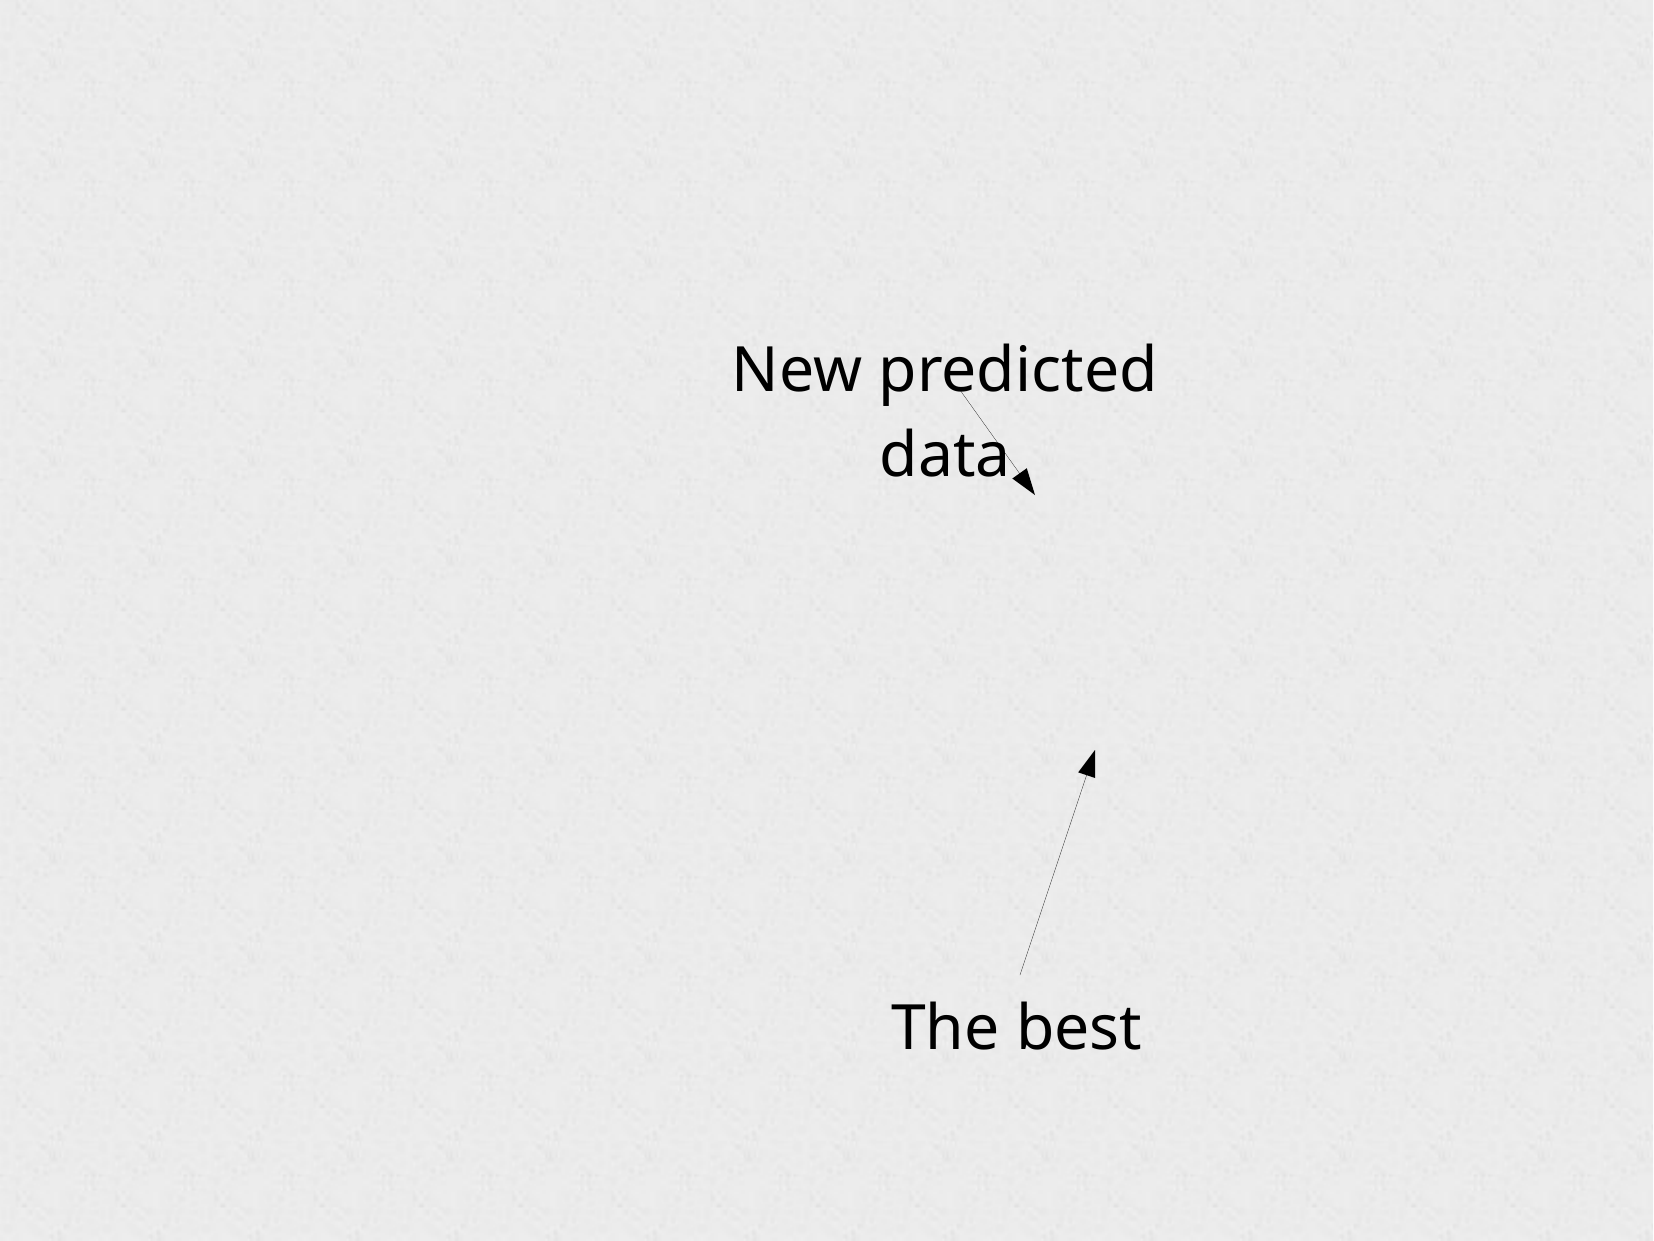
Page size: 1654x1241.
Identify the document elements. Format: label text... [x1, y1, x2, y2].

picture [0, 0, 1654, 1241]
text_box The best [765, 975, 1269, 1063]
text_box New predicted data [645, 317, 1246, 406]
